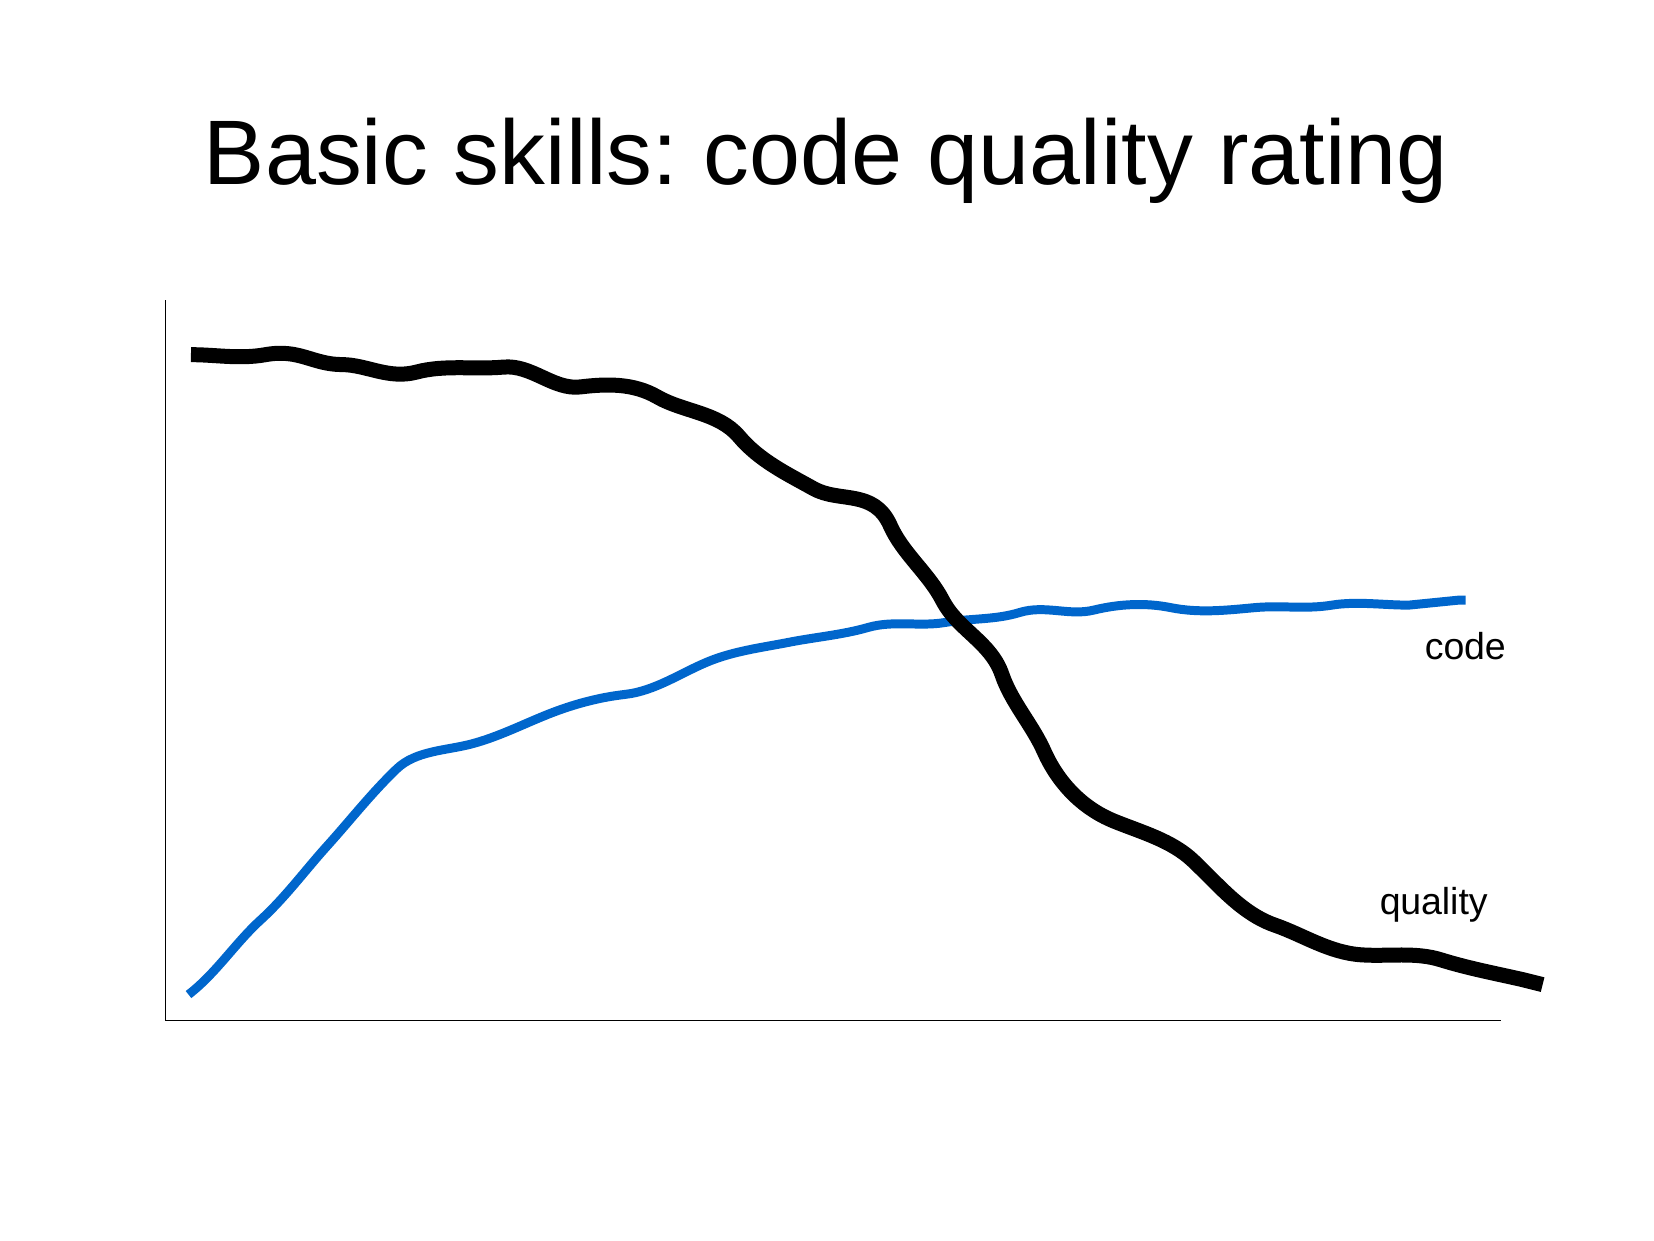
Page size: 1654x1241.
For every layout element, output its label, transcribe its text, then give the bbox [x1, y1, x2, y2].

title Basic skills: code quality rating [82, 49, 1571, 257]
text_box quality [1365, 873, 1503, 931]
text_box code [1410, 618, 1521, 676]
